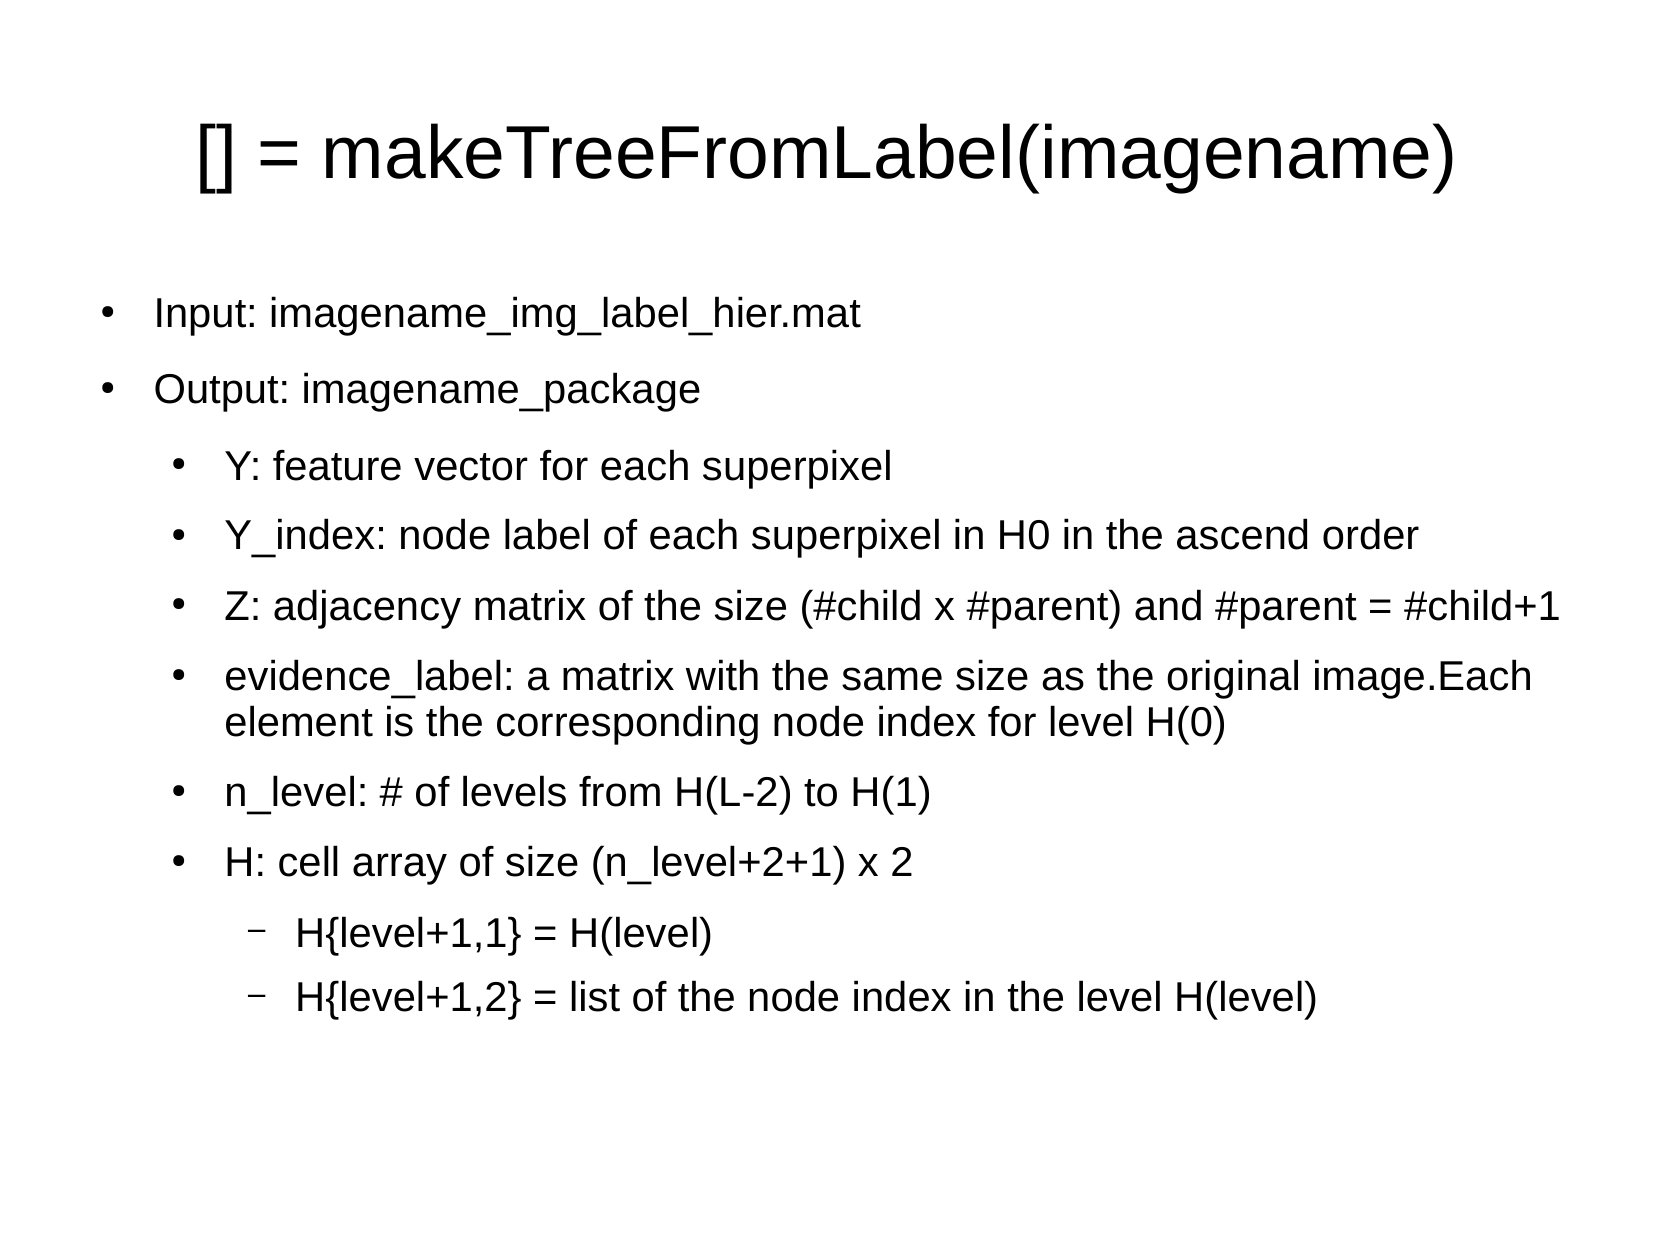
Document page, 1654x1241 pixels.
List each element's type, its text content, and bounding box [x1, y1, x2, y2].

list Input: imagename_img_label_hier.mat Output: imagename_package Y: feature vector for each superpixel Y_index: node label of each superpixel in H0 in the ascend order Z: adjacency matrix of the size (#child x #parent) and #parent = #child+1 evidence_label: a matrix with the same size as the original image.Each element is the corresponding node index for level H(0) n_level: # of levels from H(L-2) to H(1) H: cell array of size (n_level+2+1) x 2 H{level+1,1} = H(level) H{level+1,2} = list of the node index in the level H(level) [82, 290, 1571, 1201]
title [] = makeTreeFromLabel(imagename) [82, 56, 1571, 250]
